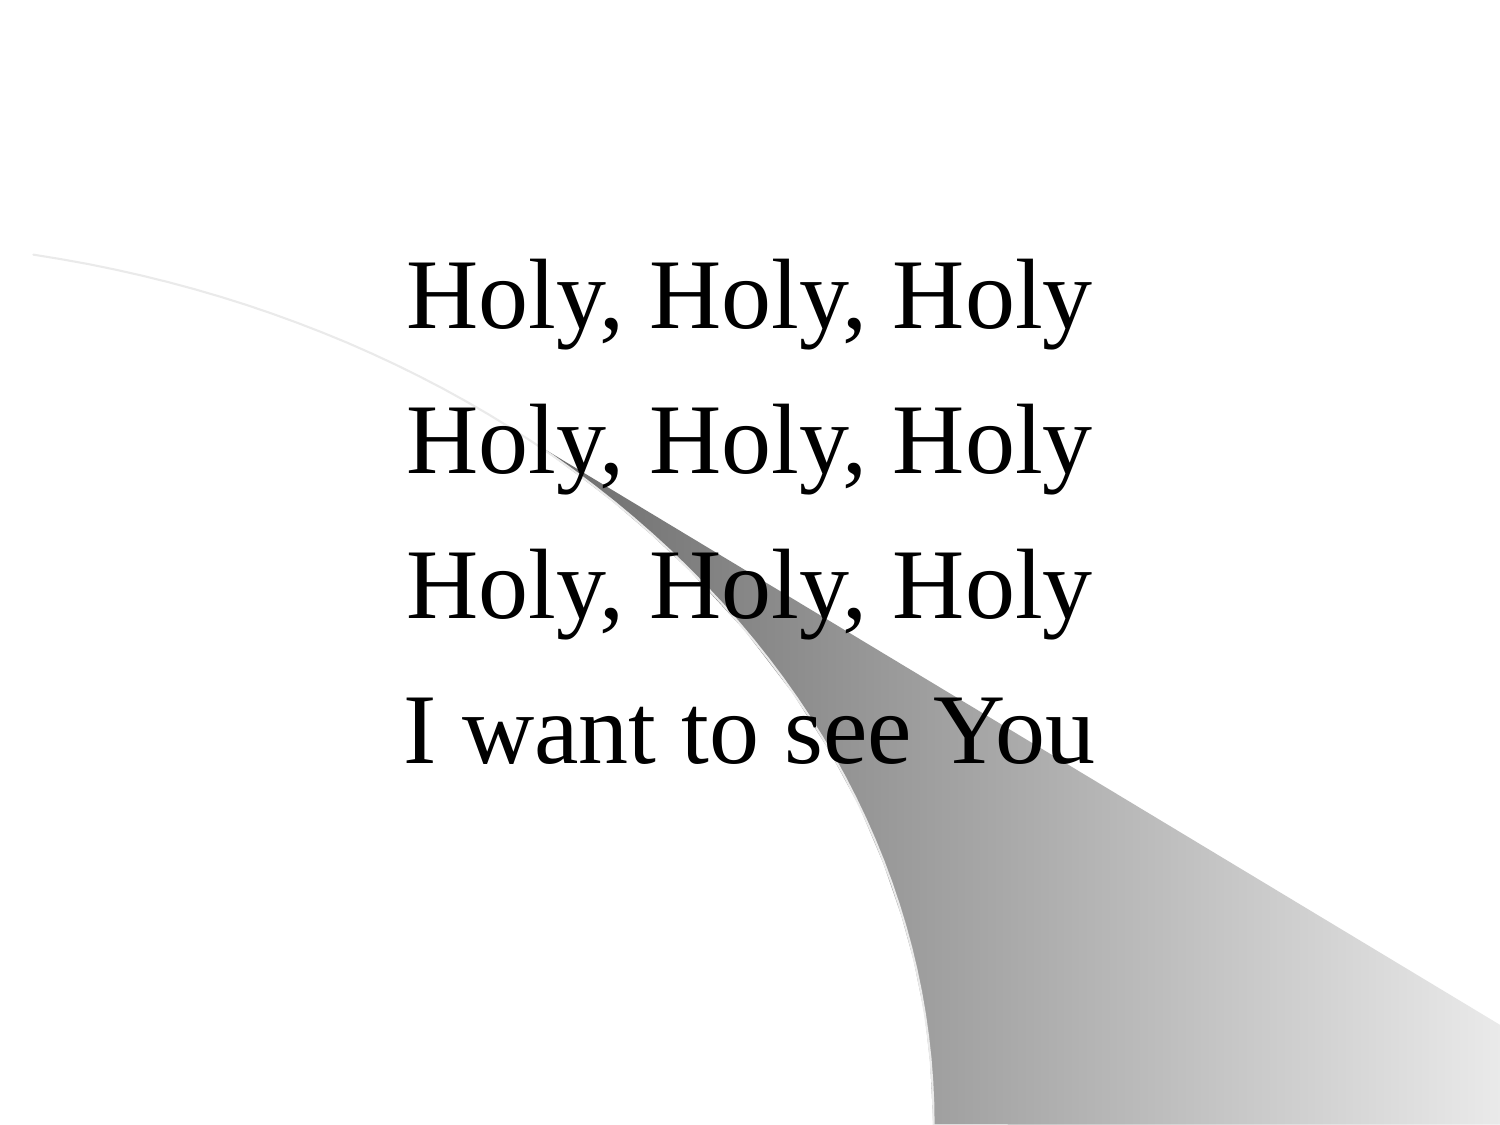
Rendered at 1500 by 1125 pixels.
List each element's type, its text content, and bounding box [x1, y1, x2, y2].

subtitle Holy, Holy, Holy Holy, Holy, Holy Holy, Holy, Holy I want to see You [112, 162, 1388, 850]
